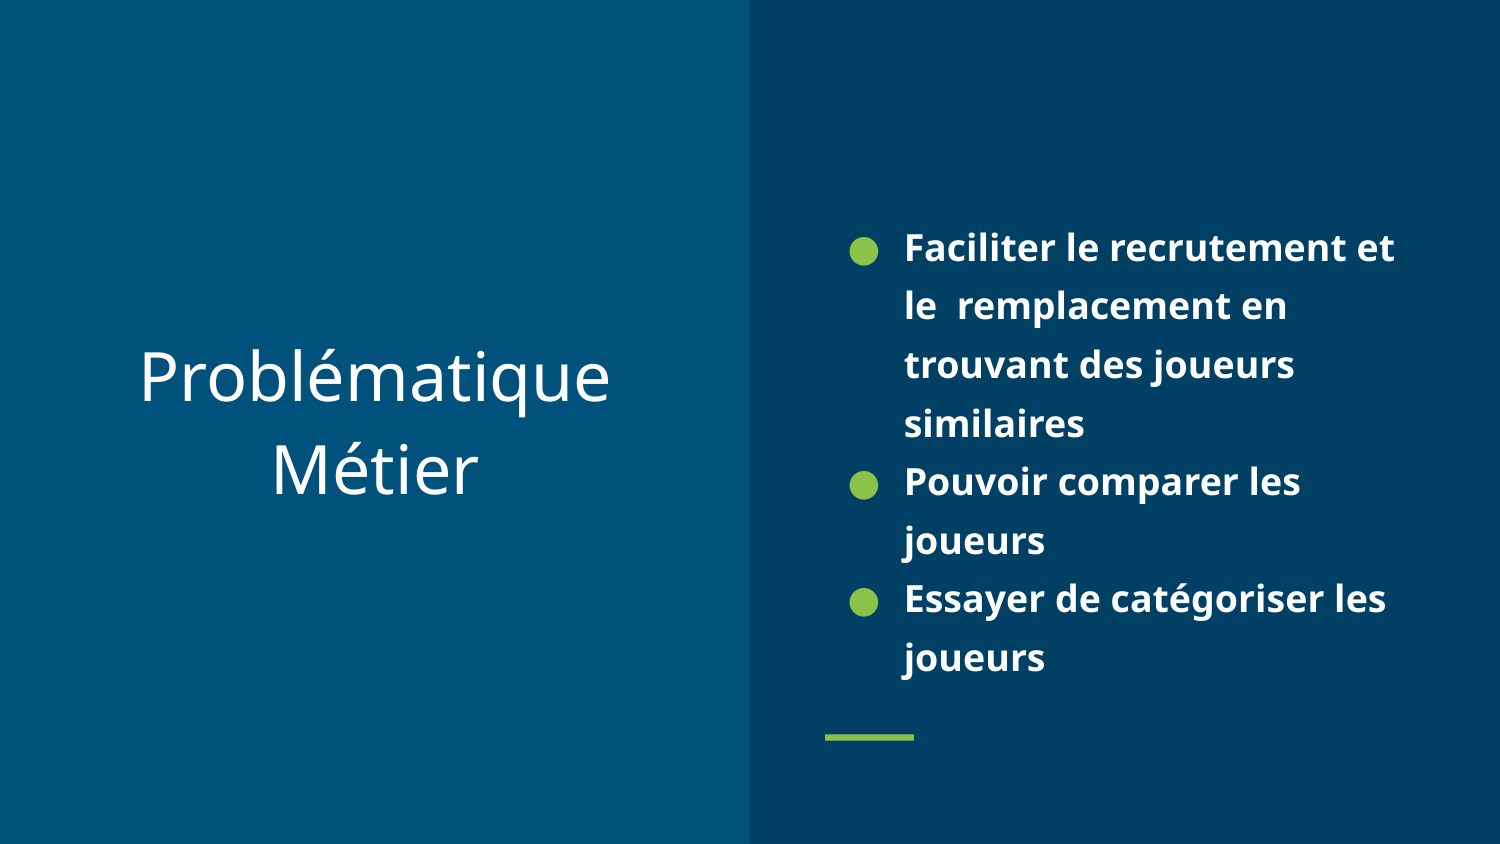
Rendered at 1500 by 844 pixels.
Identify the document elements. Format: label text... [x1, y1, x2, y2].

title Problématique Métier [43, 313, 708, 530]
list Faciliter le recrutement et le remplacement en trouvant des joueurs similaires Pouvoir comparer les joueurs Essayer de catégoriser les joueurs [813, 182, 1444, 789]
